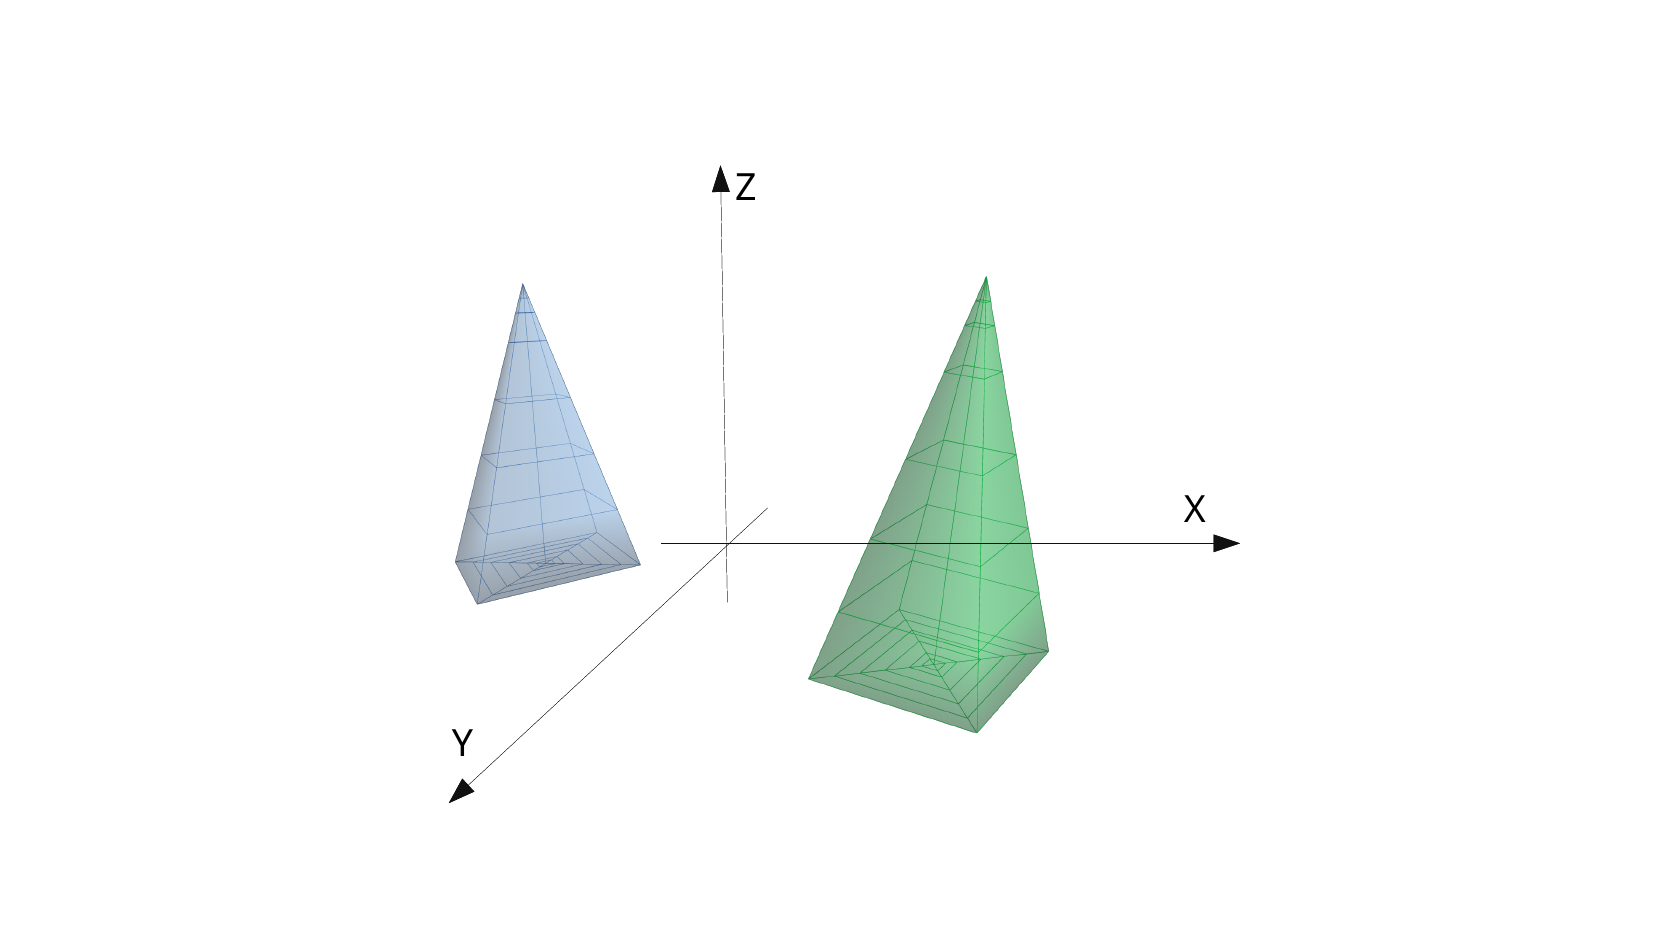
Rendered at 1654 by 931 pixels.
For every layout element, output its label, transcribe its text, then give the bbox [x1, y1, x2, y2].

text_box Y [437, 708, 733, 777]
text_box X [1169, 475, 1465, 544]
text_box Z [720, 153, 1016, 222]
